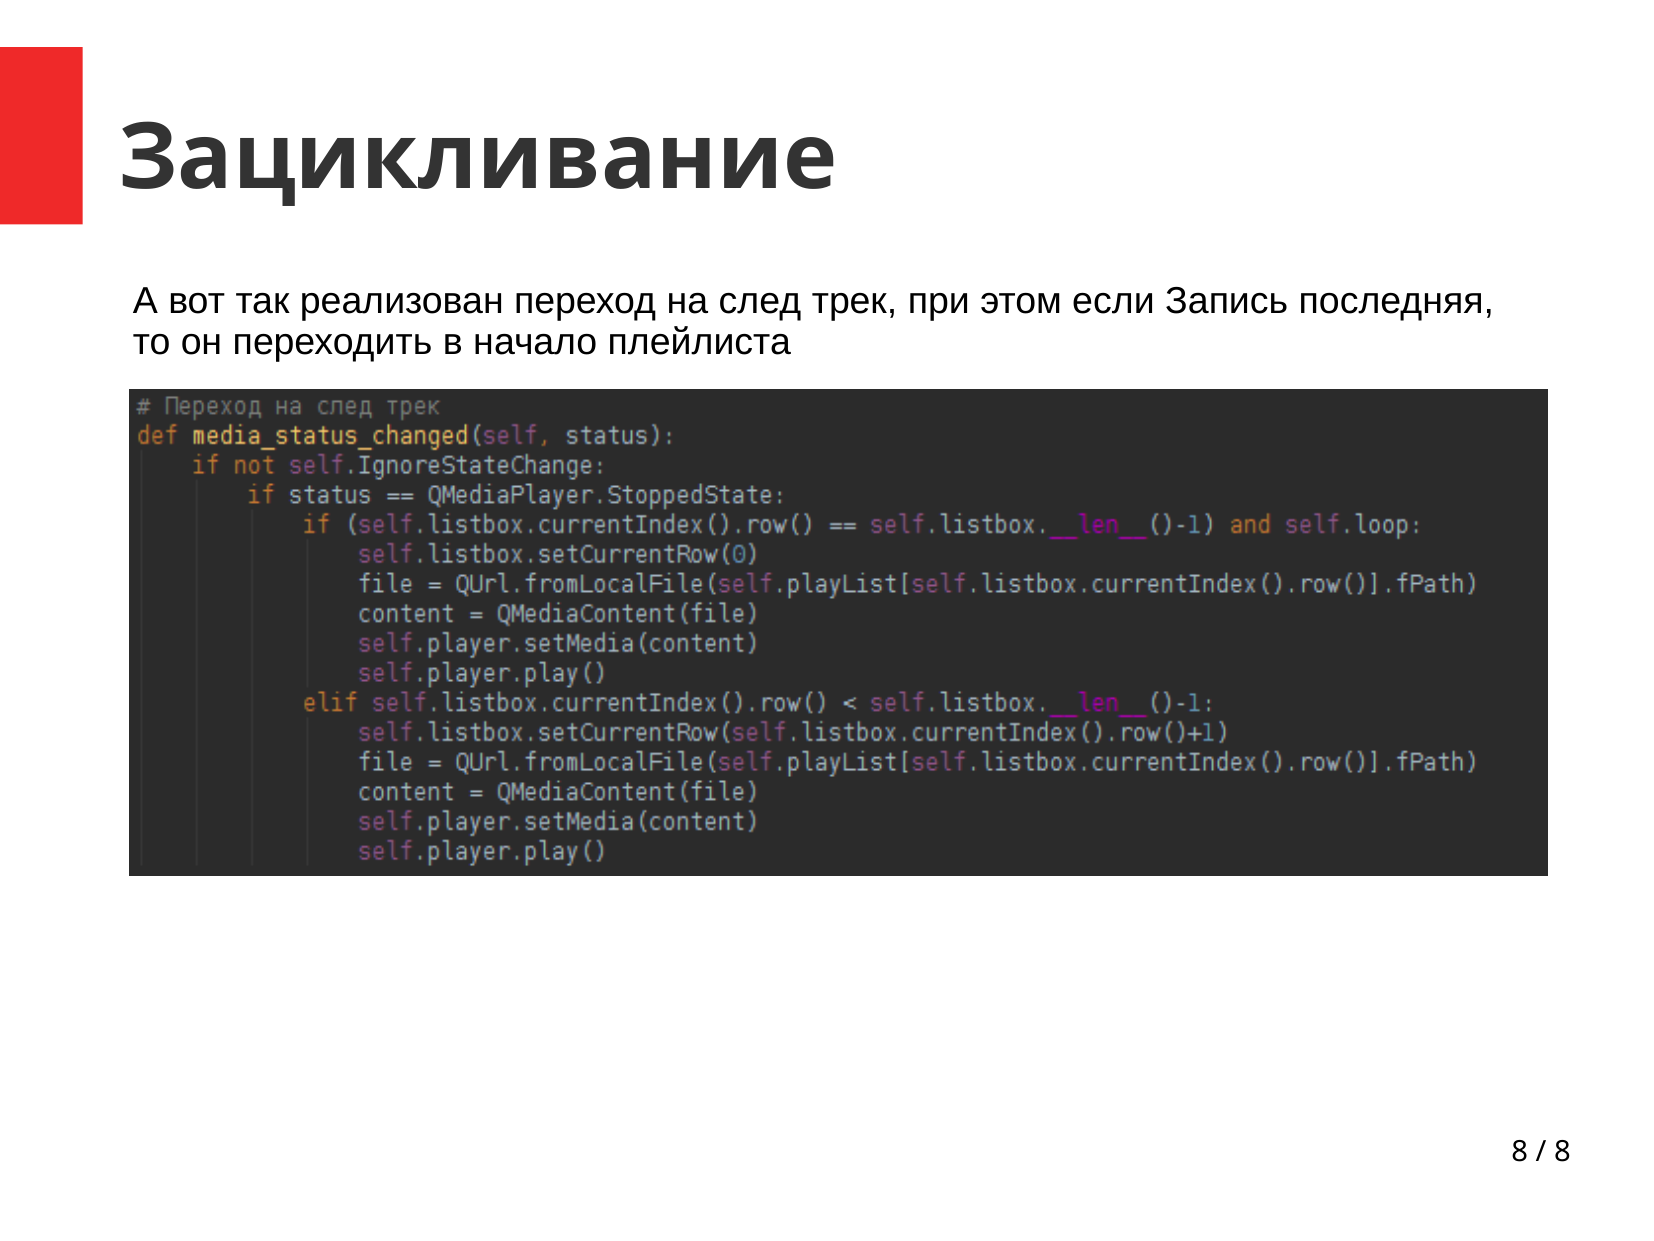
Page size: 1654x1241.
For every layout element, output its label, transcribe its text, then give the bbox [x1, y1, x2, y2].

title Зацикливание [118, 49, 1571, 257]
picture [129, 389, 1548, 876]
text_box А вот так реализован переход на след трек, при этом если Запись последняя, то он переходить в начало плейлиста [118, 271, 1536, 371]
